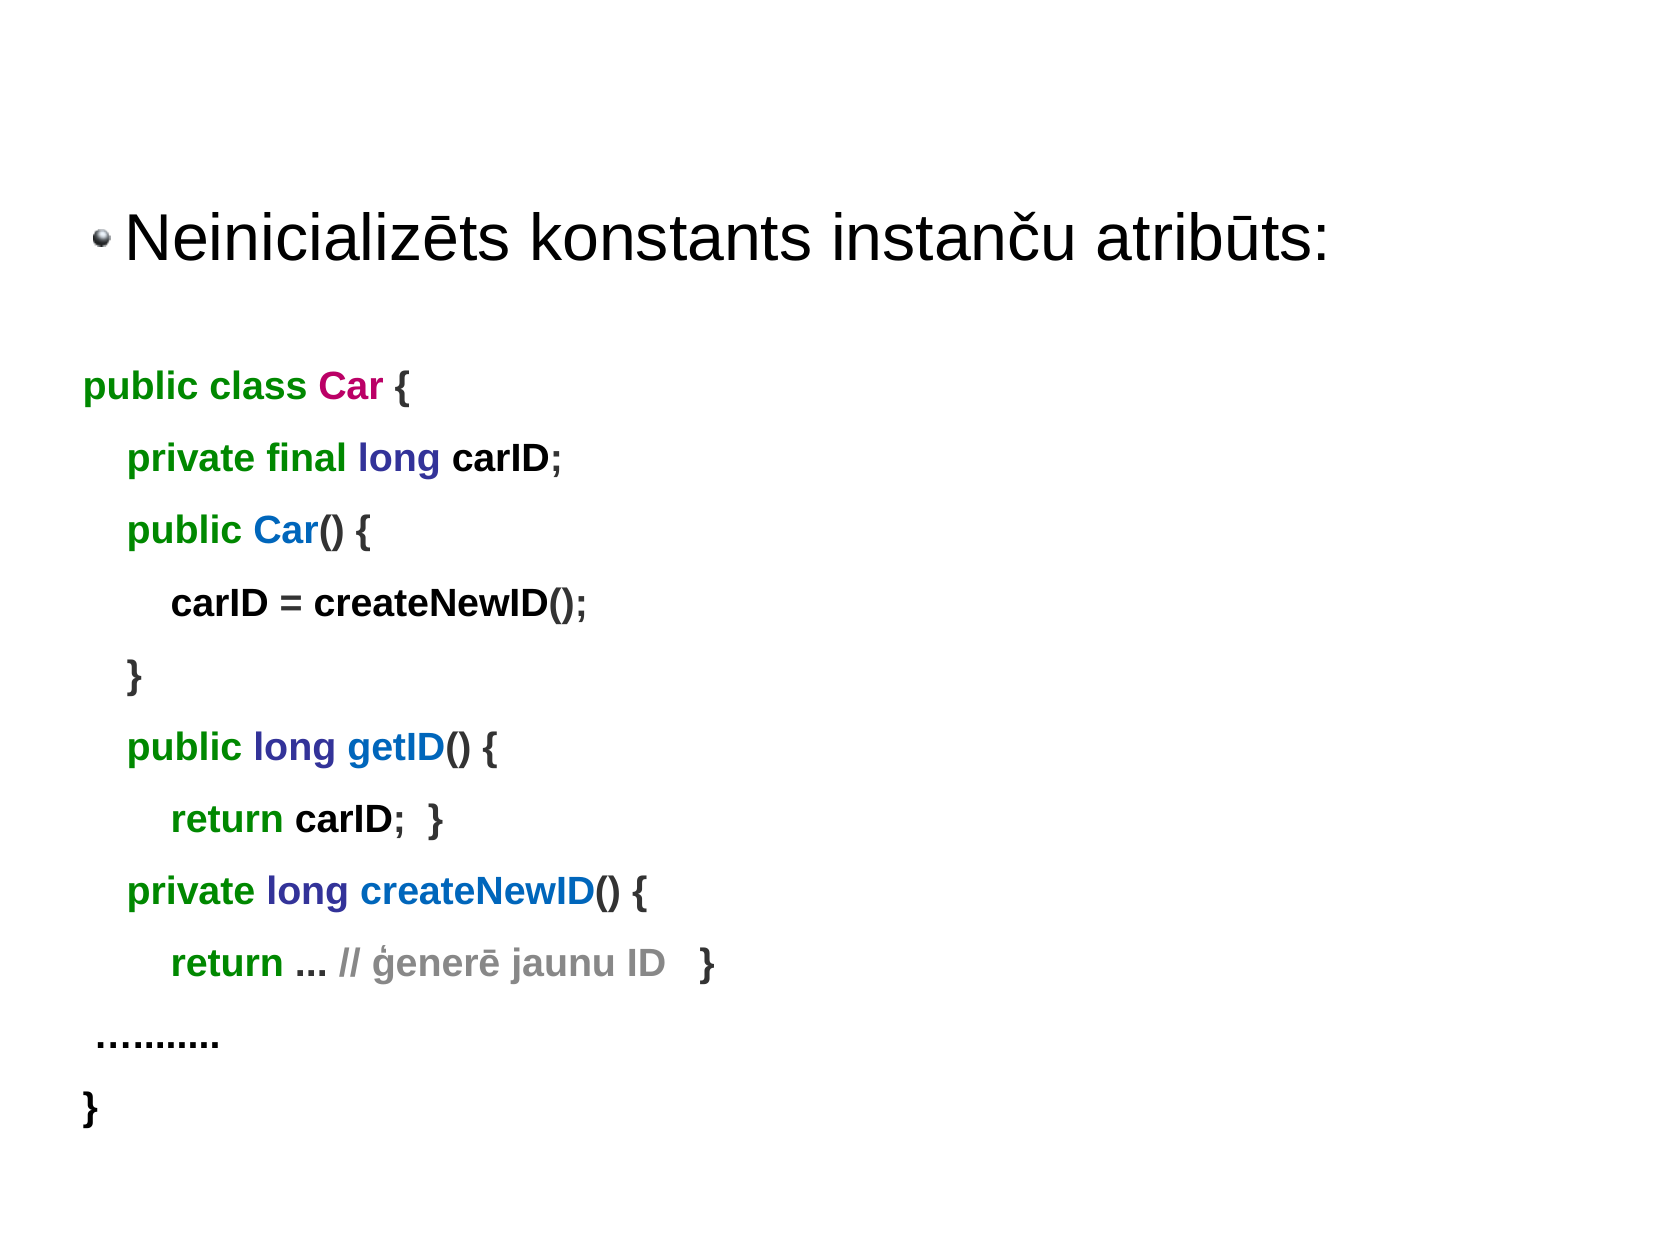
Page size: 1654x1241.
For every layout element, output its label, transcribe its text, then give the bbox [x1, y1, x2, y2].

list Neinicializēts konstants instanču atribūts: public class Car { private final long carID; public Car() { carID = createNewID(); } public long getID() { return carID; } private long createNewID() { return ... // ģenerē jaunu ID } …........ } [82, 200, 1538, 1146]
